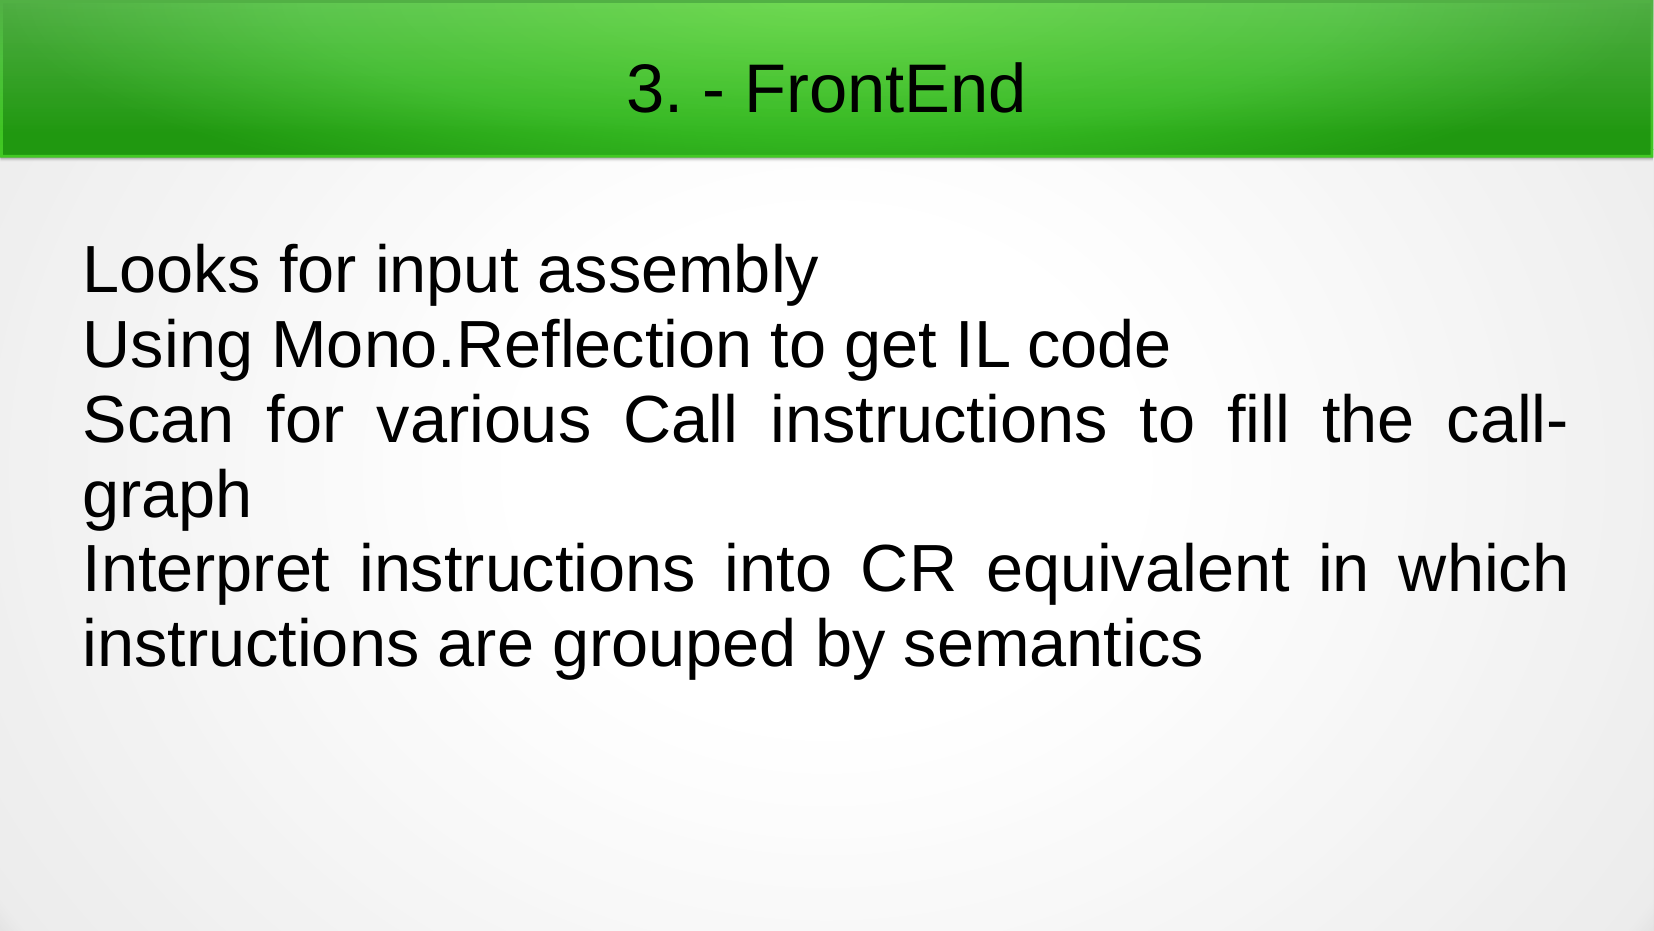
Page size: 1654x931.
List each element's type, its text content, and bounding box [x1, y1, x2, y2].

title 3. - FrontEnd [82, 35, 1571, 142]
subtitle Looks for input assembly Using Mono.Reflection to get IL code Scan for various Call instructions to fill the call-graph Interpret instructions into CR equivalent in which instructions are grouped by semantics [82, 224, 1571, 764]
